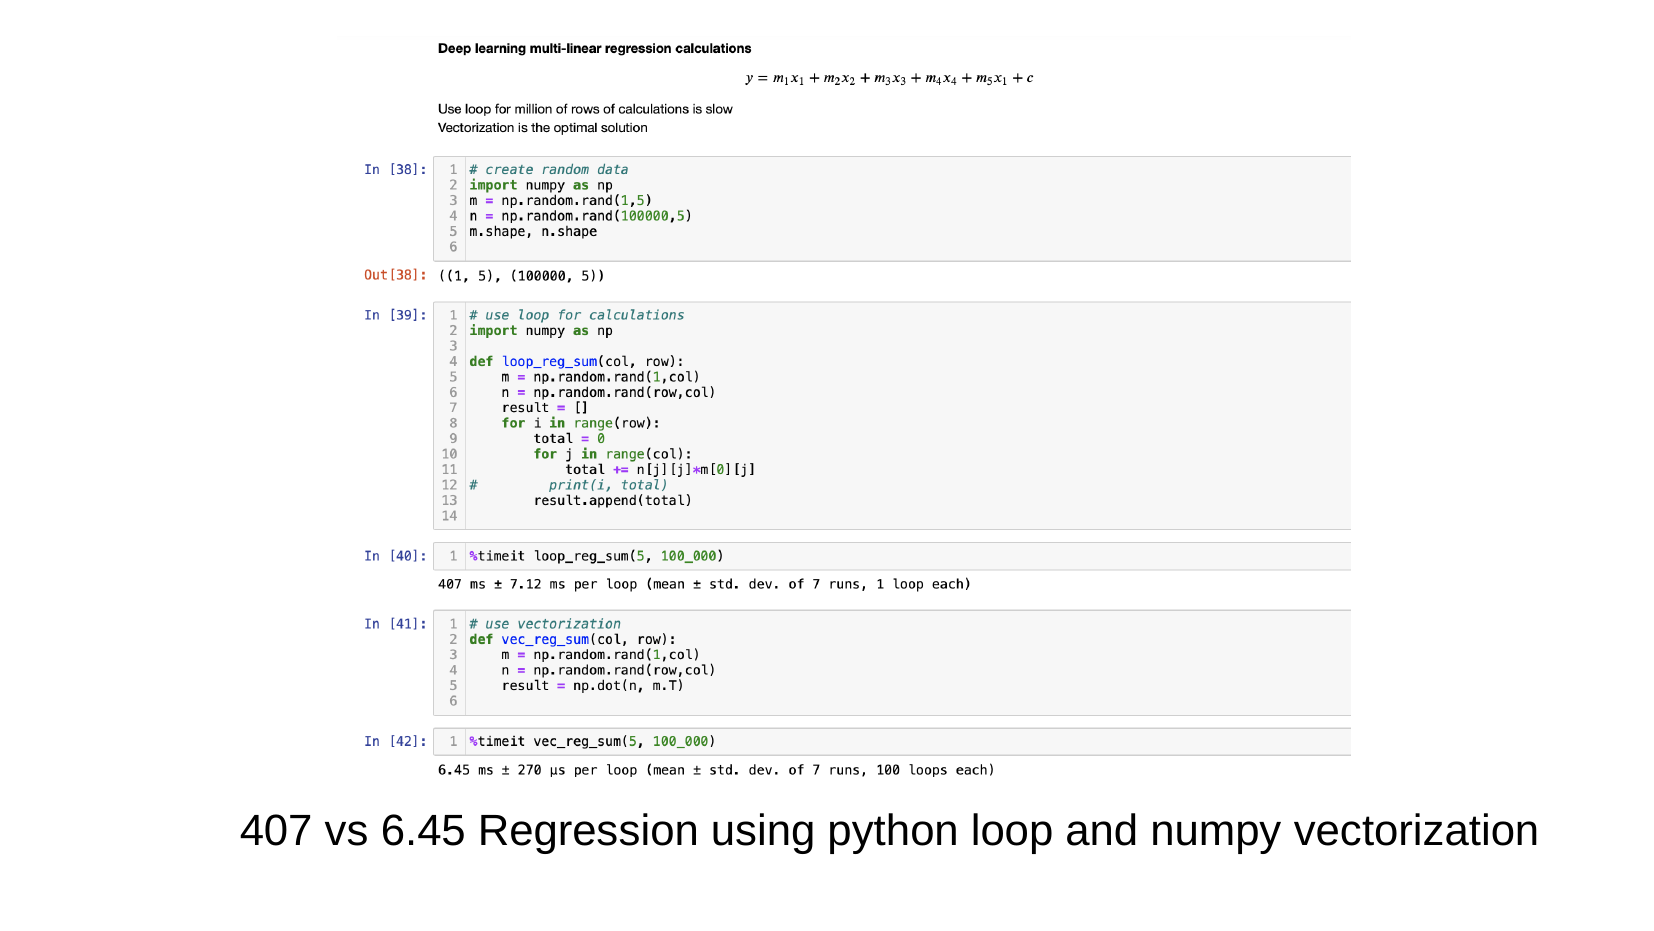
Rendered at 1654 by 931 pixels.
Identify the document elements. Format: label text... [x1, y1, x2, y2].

text_box 407 vs 6.45 Regression using python loop and numpy vectorization [225, 798, 1568, 863]
picture [337, 36, 1351, 788]
